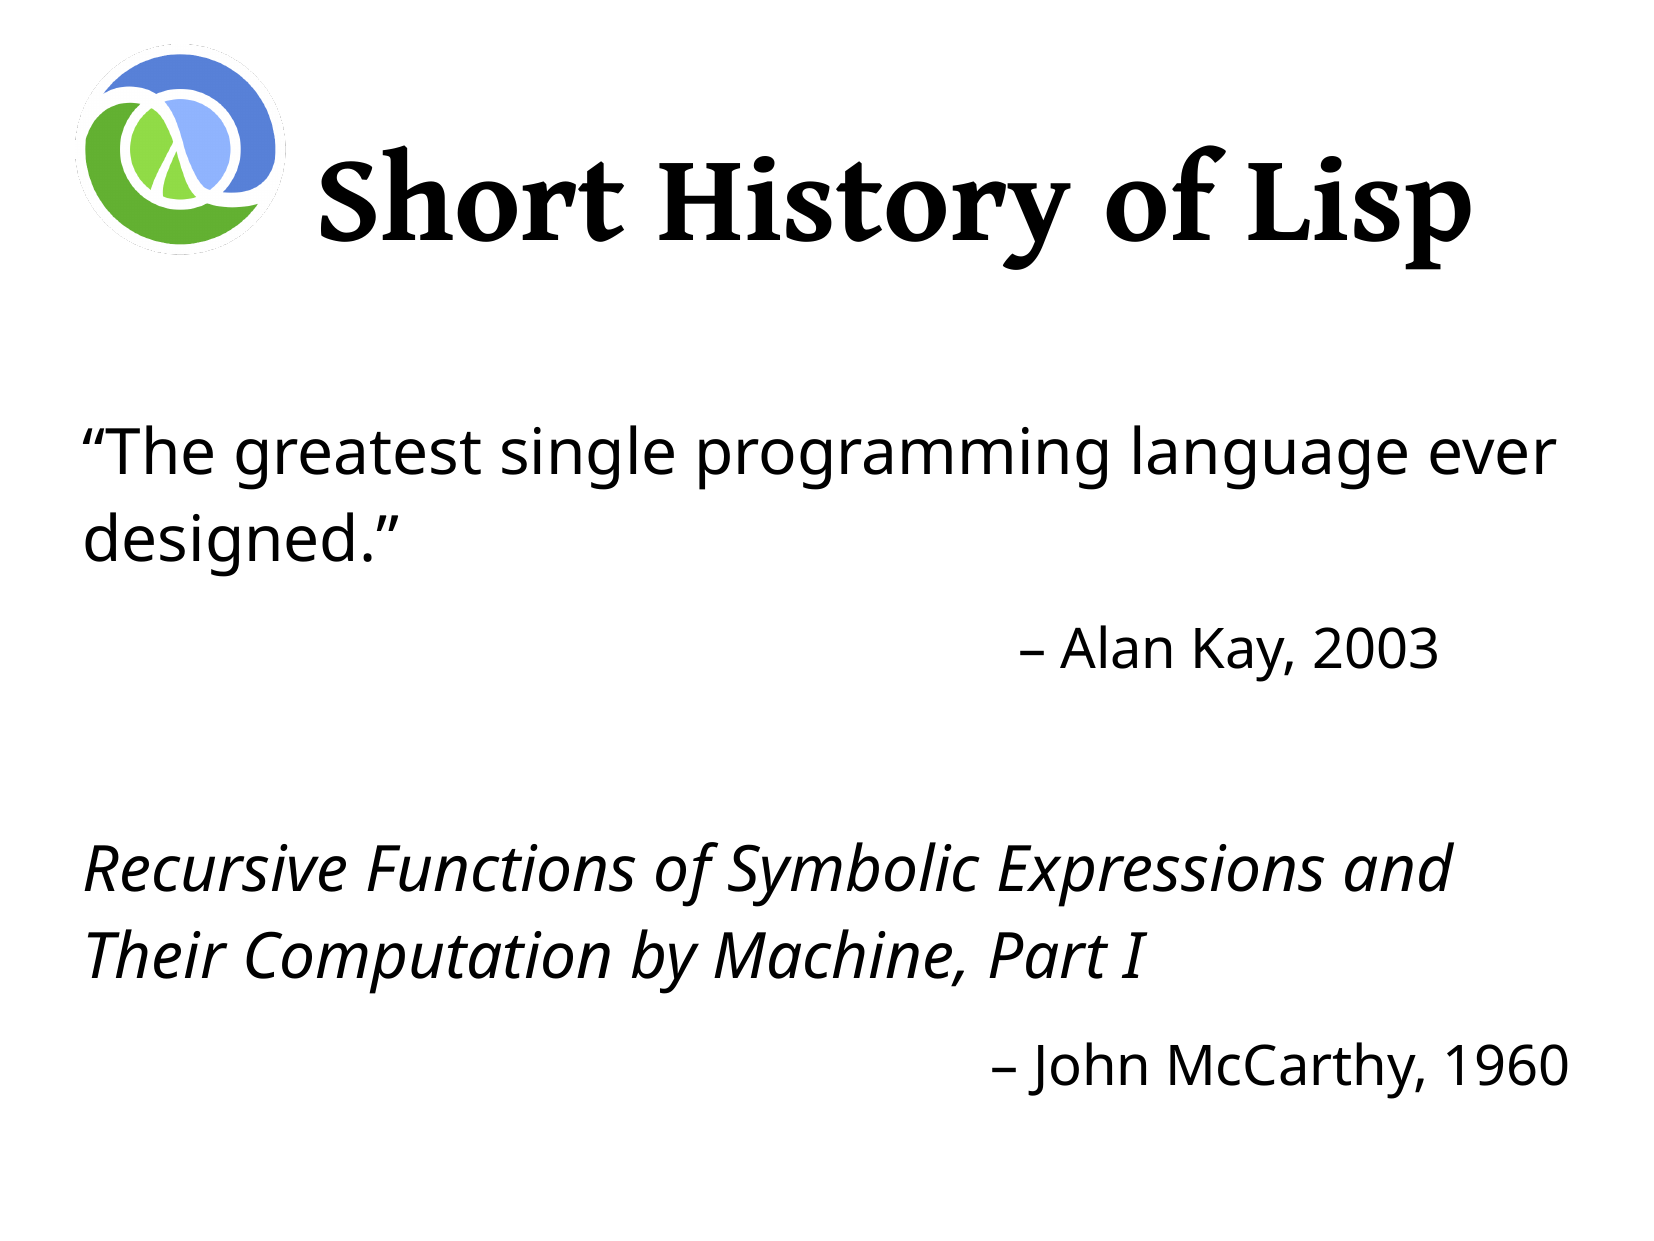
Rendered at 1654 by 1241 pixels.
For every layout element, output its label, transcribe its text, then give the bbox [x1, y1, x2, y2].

picture [75, 44, 286, 255]
list “The greatest single programming language ever designed.” – Alan Kay, 2003 Recursive Functions of Symbolic Expressions and Their Computation by Machine, Part I – John McCarthy, 1960 [82, 290, 1571, 1109]
title Short History of Lisp [315, 130, 1571, 276]
